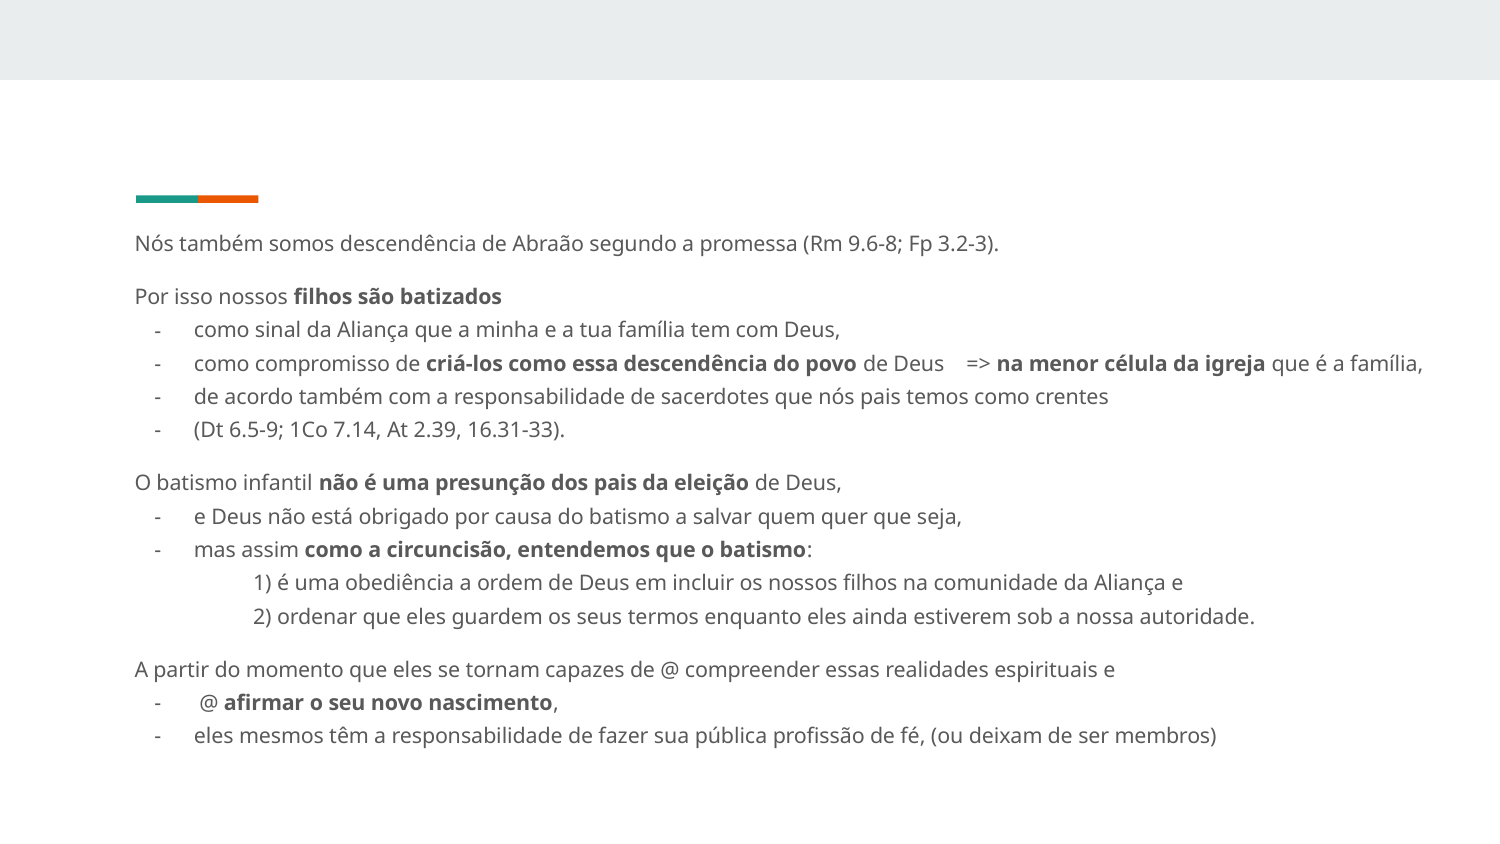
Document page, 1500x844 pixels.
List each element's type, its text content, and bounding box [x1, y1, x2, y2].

list Nós também somos descendência de Abraão segundo a promessa (Rm 9.6-8; Fp 3.2-3). Por isso nossos filhos são batizados como sinal da Aliança que a minha e a tua família tem com Deus, como compromisso de criá-los como essa descendência do povo de Deus => na menor célula da igreja que é a família, de acordo também com a responsabilidade de sacerdotes que nós pais temos como crentes (Dt 6.5-9; 1Co 7.14, At 2.39, 16.31-33). O batismo infantil não é uma presunção dos pais da eleição de Deus, e Deus não está obrigado por causa do batismo a salvar quem quer que seja, mas assim como a circuncisão, entendemos que o batismo: 1) é uma obediência a ordem de Deus em incluir os nossos filhos na comunidade da Aliança e 2) ordenar que eles guardem os seus termos enquanto eles ainda estiverem sob a nossa autoridade. A partir do momento que eles se tornam capazes de @ compreender essas realidades espirituais e @ afirmar o seu novo nascimento, eles mesmos têm a responsabilidade de fazer sua pública profissão de fé, (ou deixam de ser membros) [119, 209, 1446, 797]
